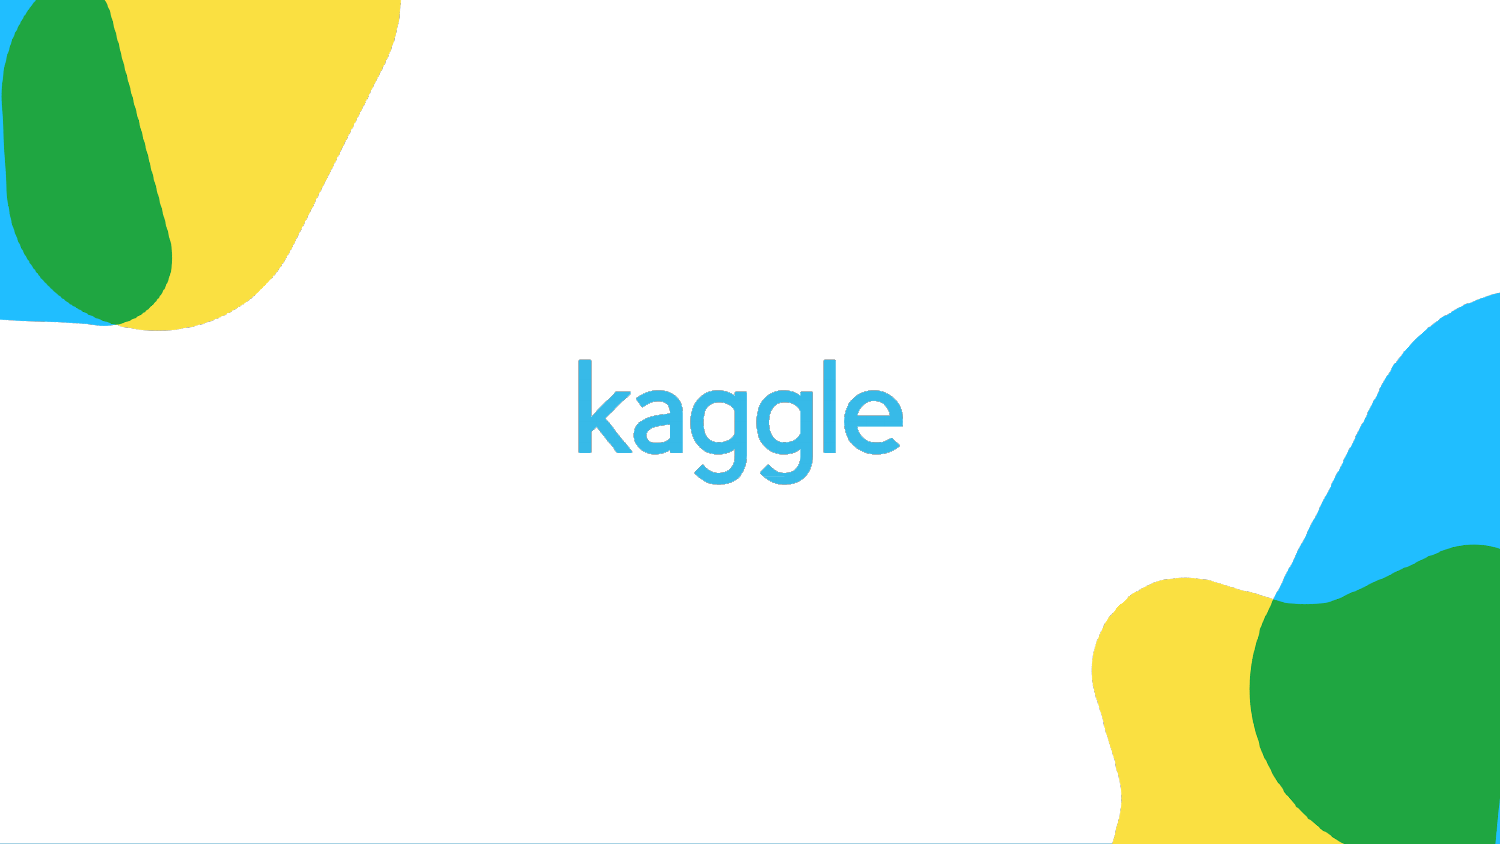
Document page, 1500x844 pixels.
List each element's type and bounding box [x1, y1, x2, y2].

text_box [0, 0, 1500, 844]
picture [0, 0, 507, 529]
picture [924, 223, 1500, 844]
picture [578, 359, 903, 485]
